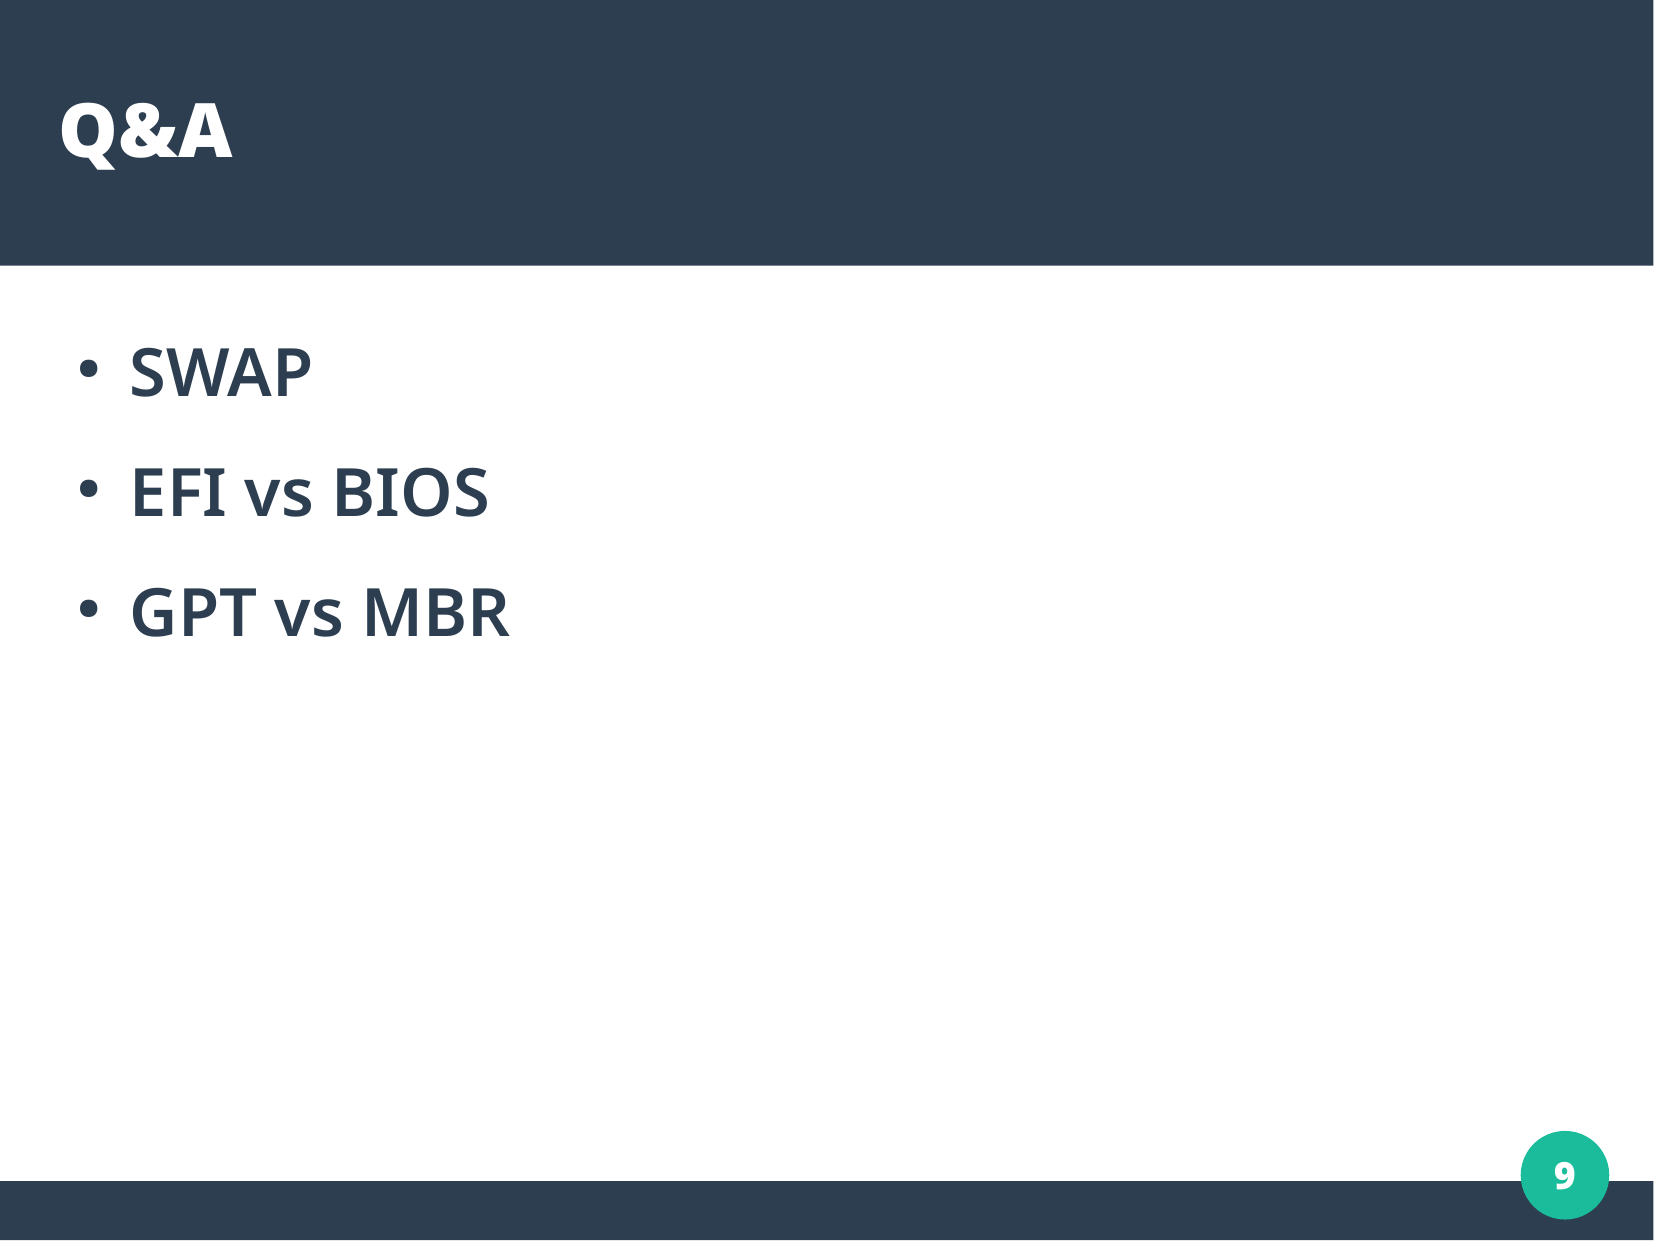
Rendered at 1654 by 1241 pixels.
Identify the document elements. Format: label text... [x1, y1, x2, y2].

list SWAP EFI vs BIOS GPT vs MBR [59, 324, 1595, 1152]
title Q&A [59, 49, 1595, 207]
